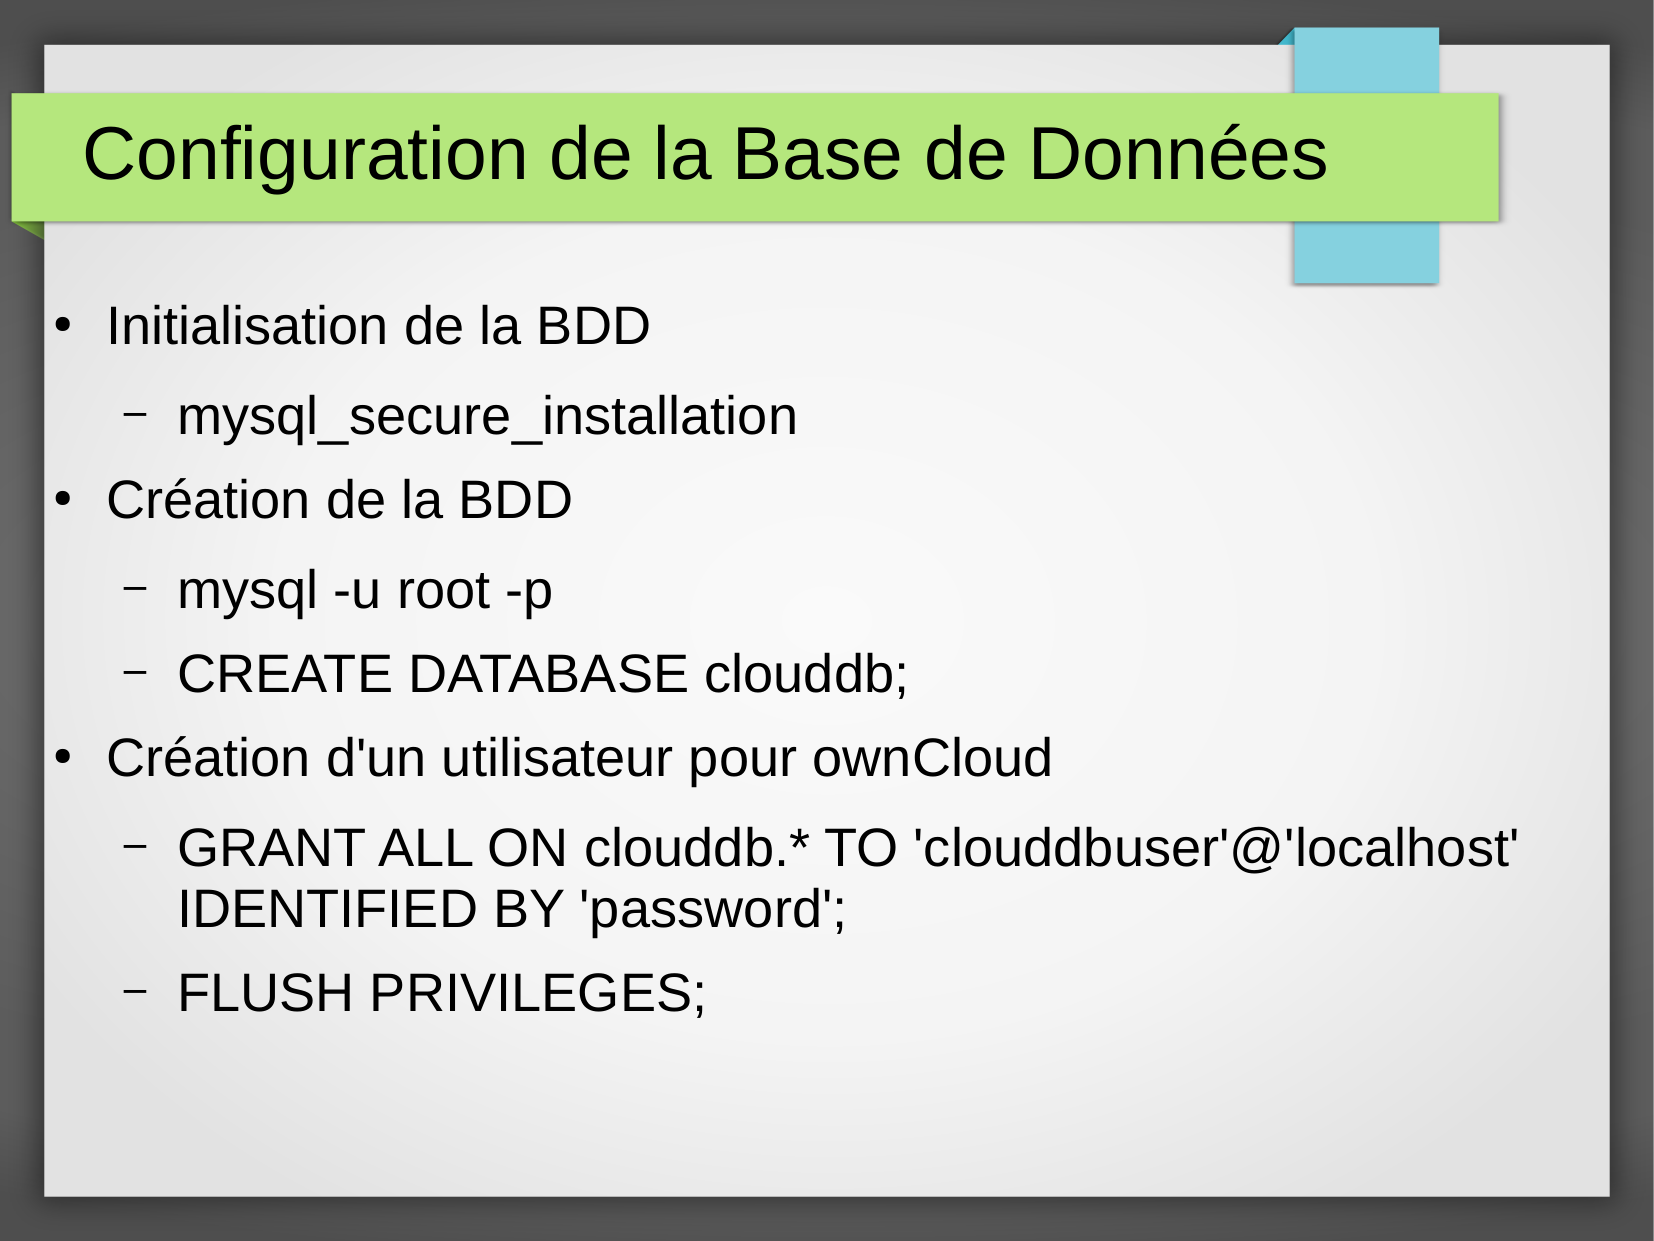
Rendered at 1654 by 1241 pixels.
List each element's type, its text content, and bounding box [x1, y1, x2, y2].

title Configuration de la Base de Données [82, 69, 1501, 238]
picture [0, 0, 1654, 1241]
list Initialisation de la BDD mysql_secure_installation Création de la BDD mysql -u root -p CREATE DATABASE clouddb; Création d'un utilisateur pour ownCloud GRANT ALL ON clouddb.* TO 'clouddbuser'@'localhost' IDENTIFIED BY 'password'; FLUSH PRIVILEGES; [35, 295, 1619, 1158]
